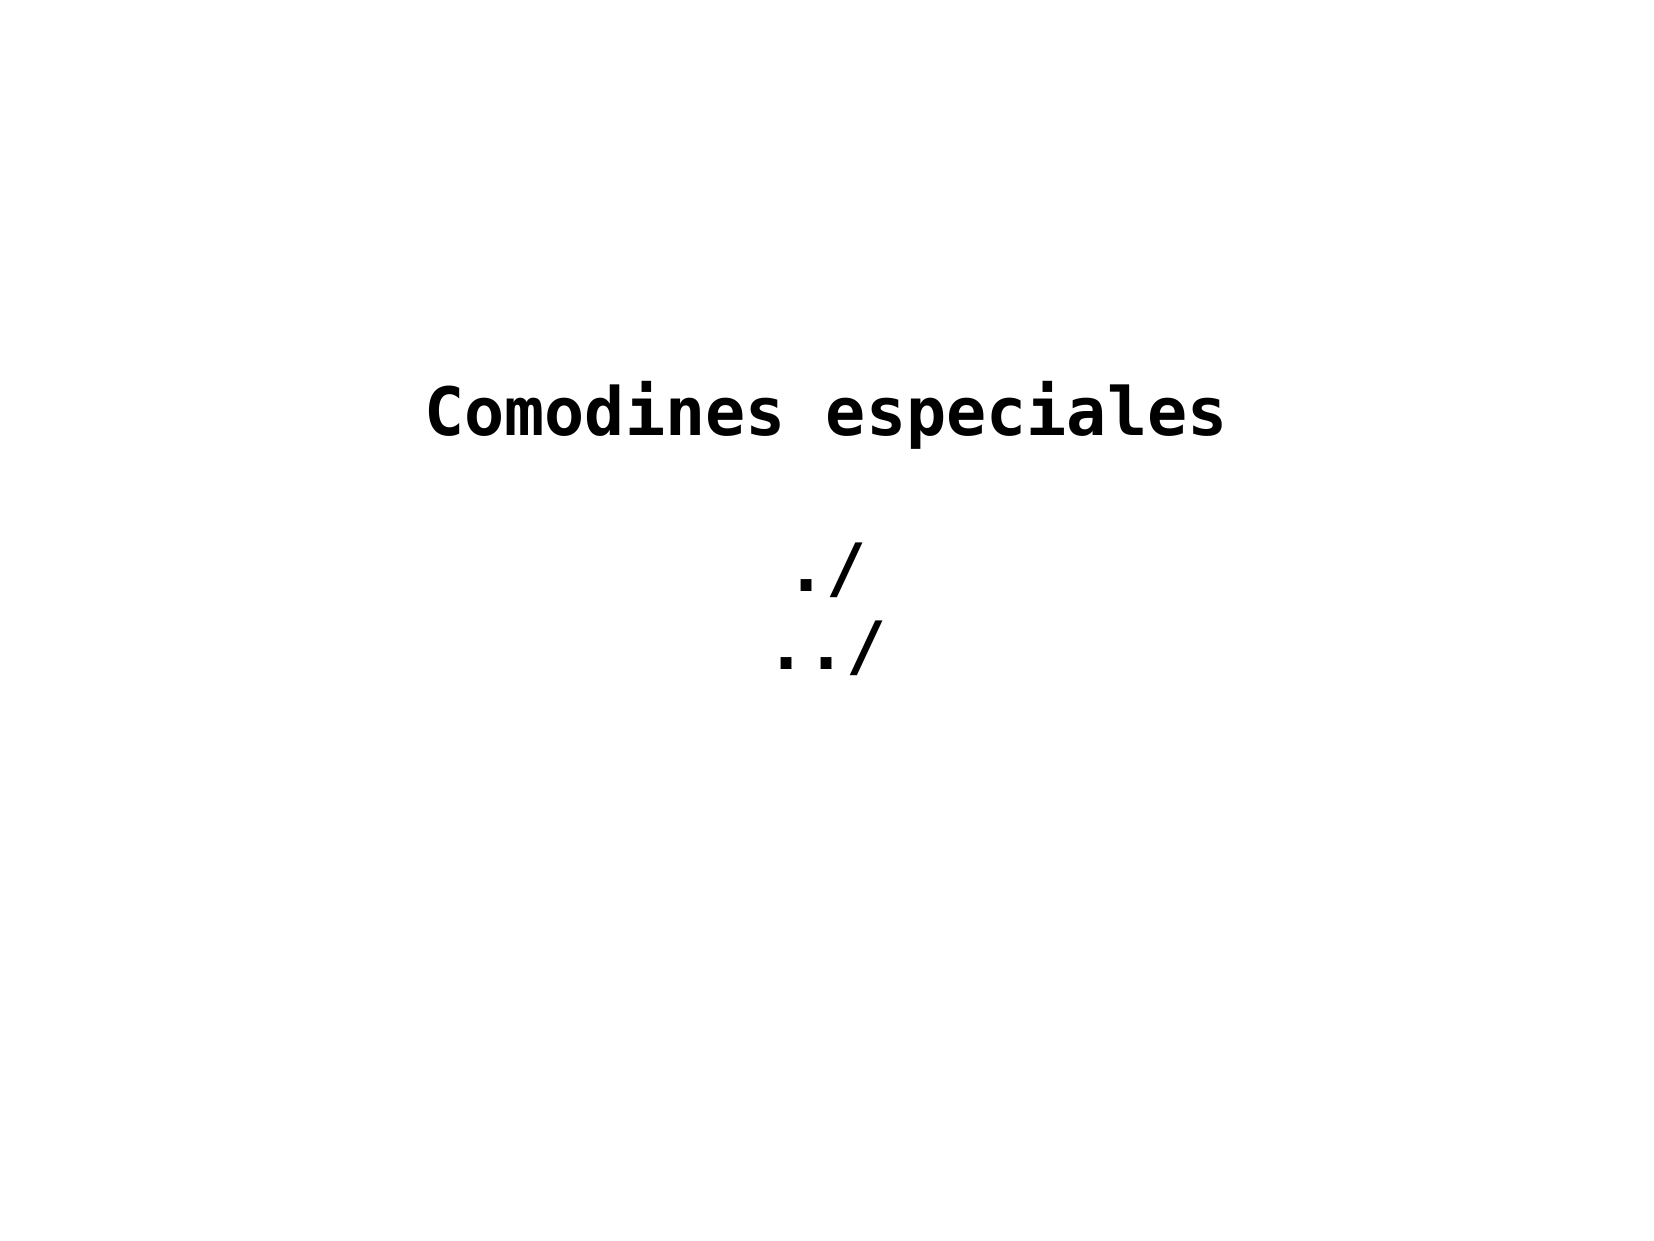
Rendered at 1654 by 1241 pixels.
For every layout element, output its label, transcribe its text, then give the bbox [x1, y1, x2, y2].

subtitle Comodines especiales ./ ../ [82, 49, 1571, 1010]
